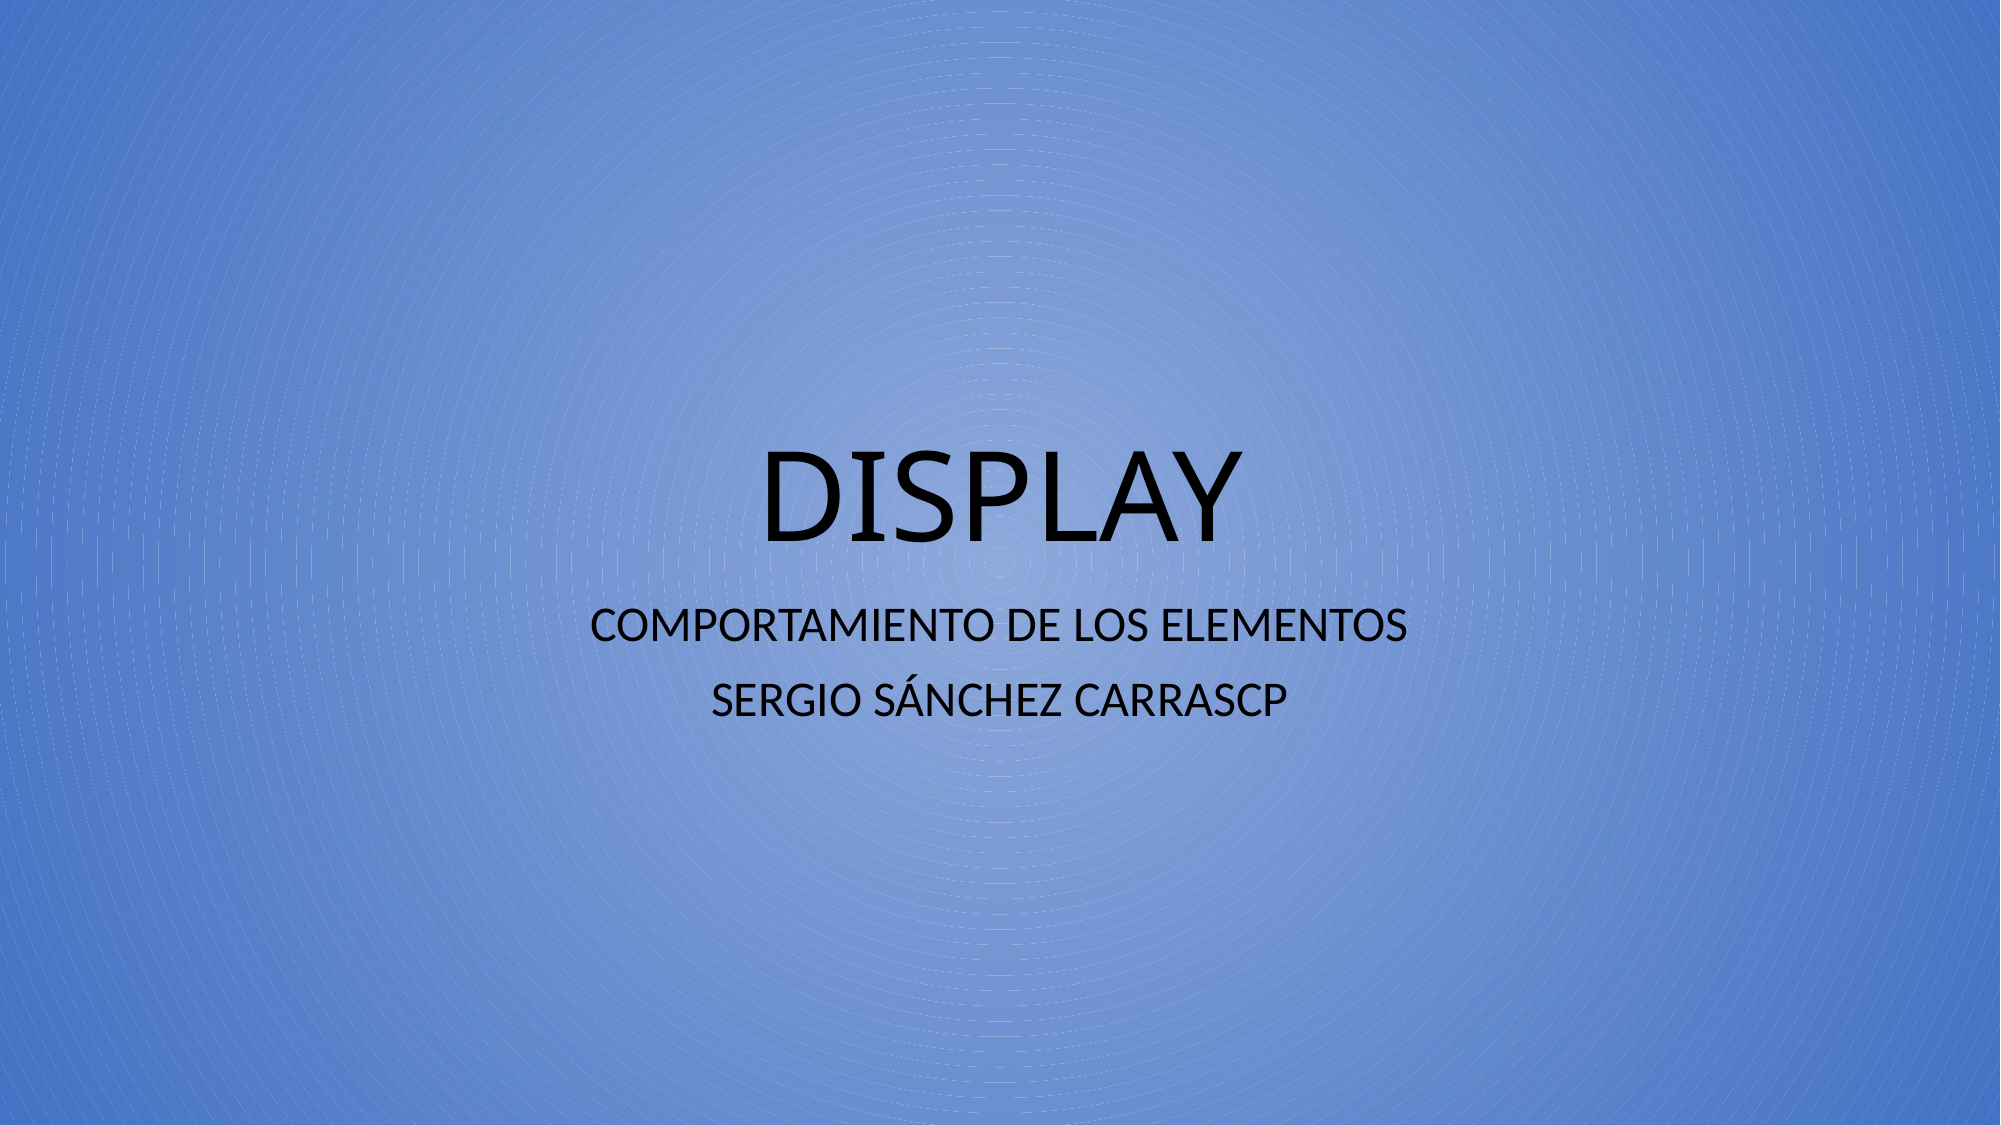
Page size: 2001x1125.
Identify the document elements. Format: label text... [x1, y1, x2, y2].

subtitle COMPORTAMIENTO DE LOS ELEMENTOS SERGIO SÁNCHEZ CARRASCP [249, 590, 1750, 863]
title DISPLAY [249, 184, 1750, 576]
